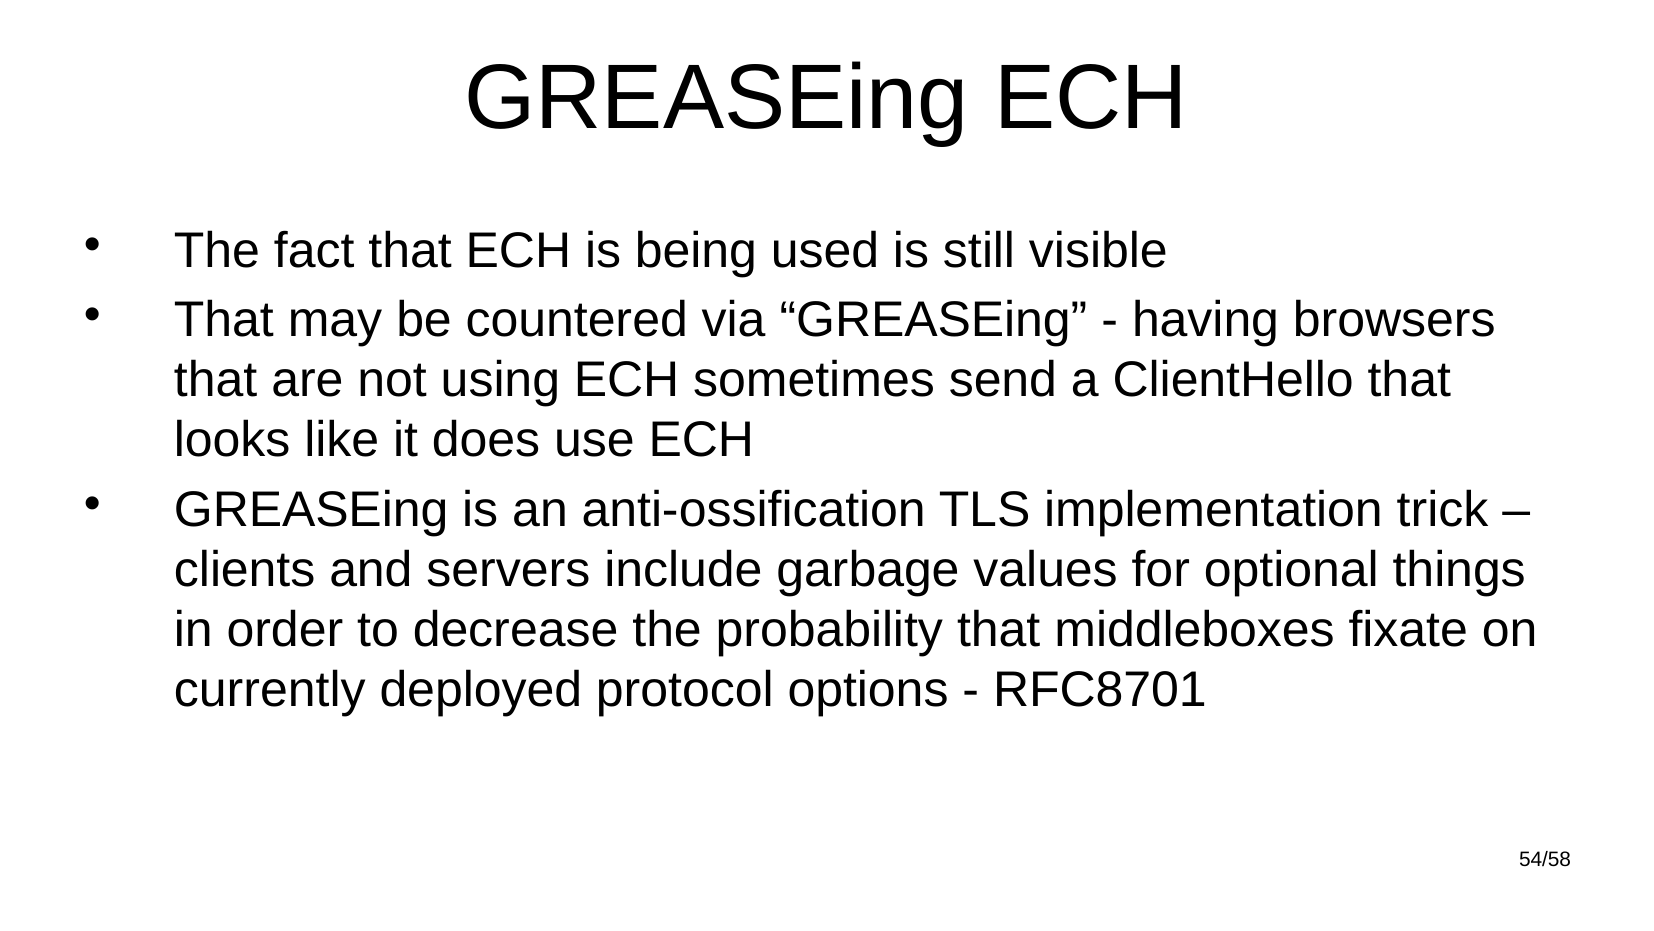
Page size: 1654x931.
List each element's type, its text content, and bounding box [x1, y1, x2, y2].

list The fact that ECH is being used is still visible That may be countered via “GREASEing” - having browsers that are not using ECH sometimes send a ClientHello that looks like it does use ECH GREASEing is an anti-ossification TLS implementation trick – clients and servers include garbage values for optional things in order to decrease the probability that middleboxes fixate on currently deployed protocol options - RFC8701 [82, 217, 1571, 757]
title GREASEing ECH [82, 36, 1571, 193]
